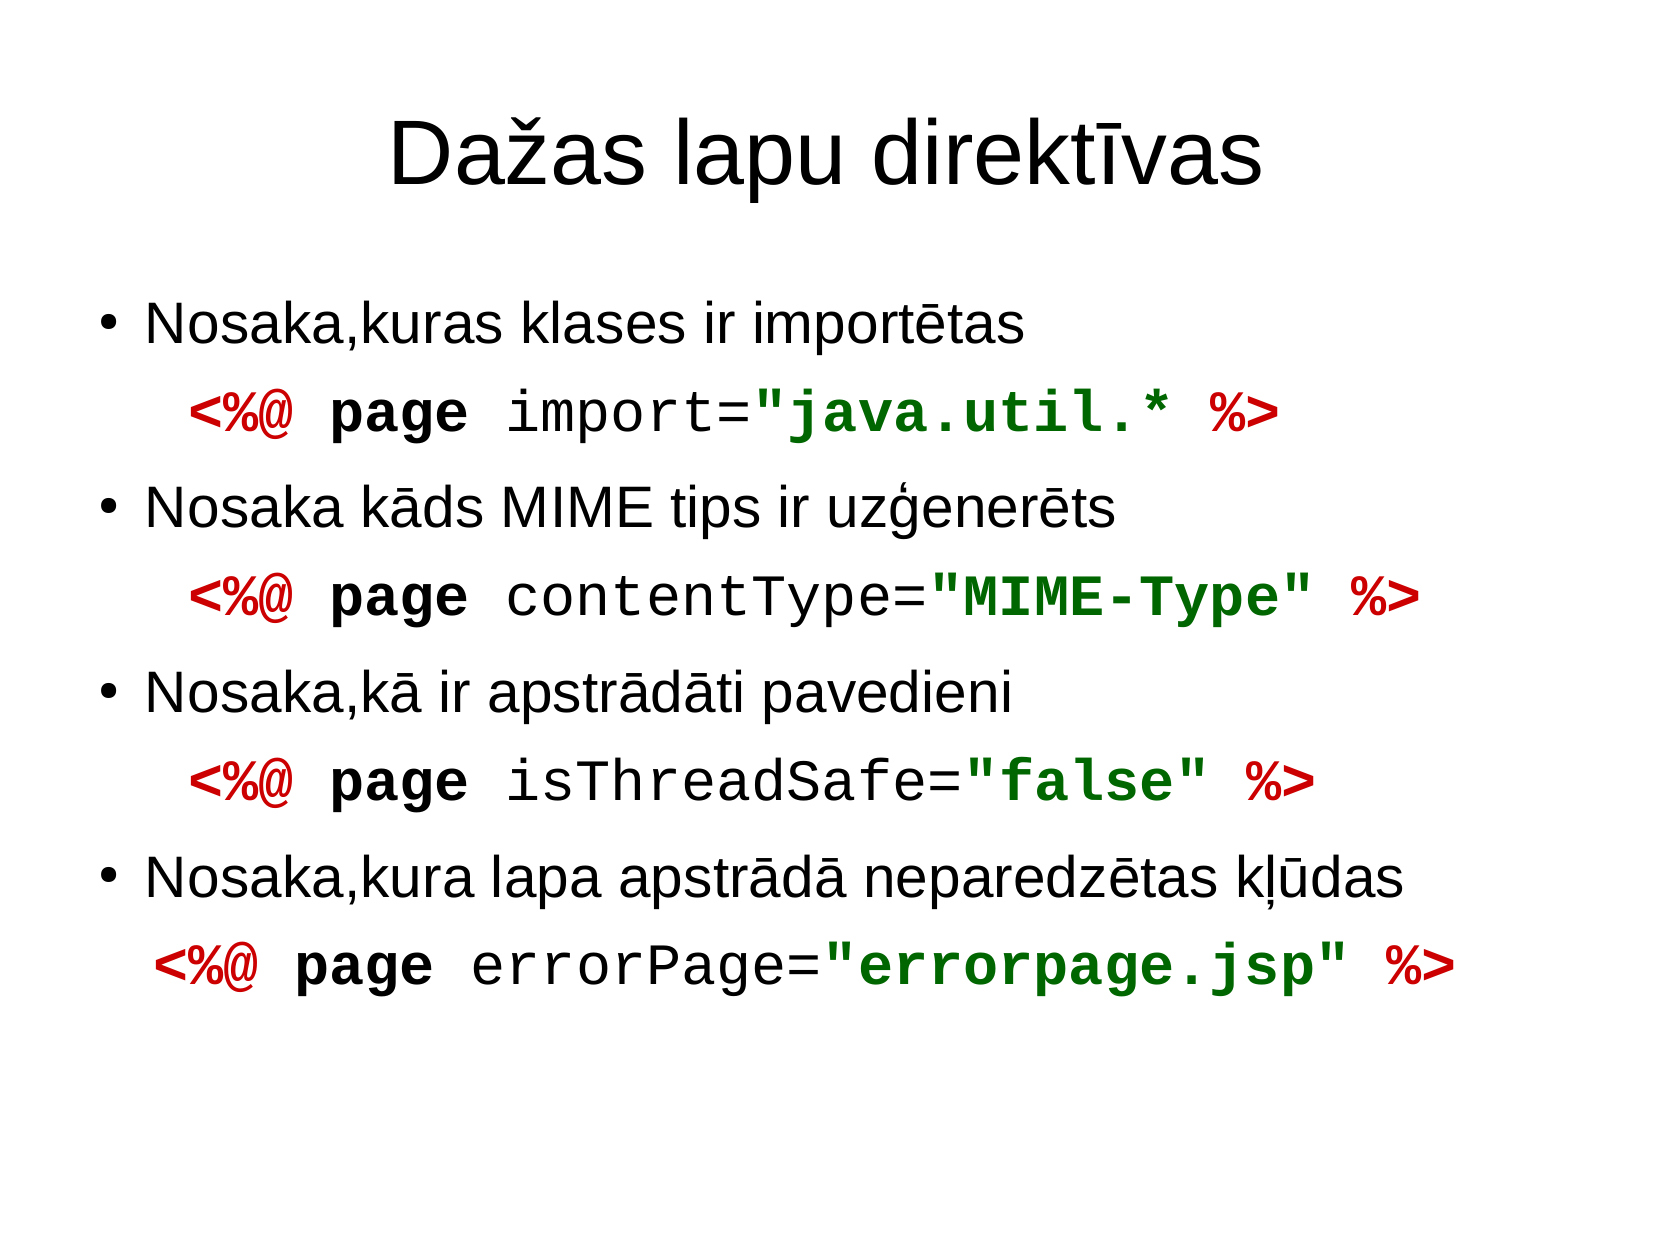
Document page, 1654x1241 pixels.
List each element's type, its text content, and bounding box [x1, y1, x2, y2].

list Nosaka,kuras klases ir importētas <%@ page import="java.util.* %> Nosaka kāds MIME tips ir uzģenerēts <%@ page contentType="MIME-Type" %> Nosaka,kā ir apstrādāti pavedieni <%@ page isThreadSafe="false" %> Nosaka,kura lapa apstrādā neparedzētas kļūdas <%@ page errorPage="errorpage.jsp" %> [82, 290, 1538, 1010]
title Dažas lapu direktīvas [82, 49, 1571, 257]
